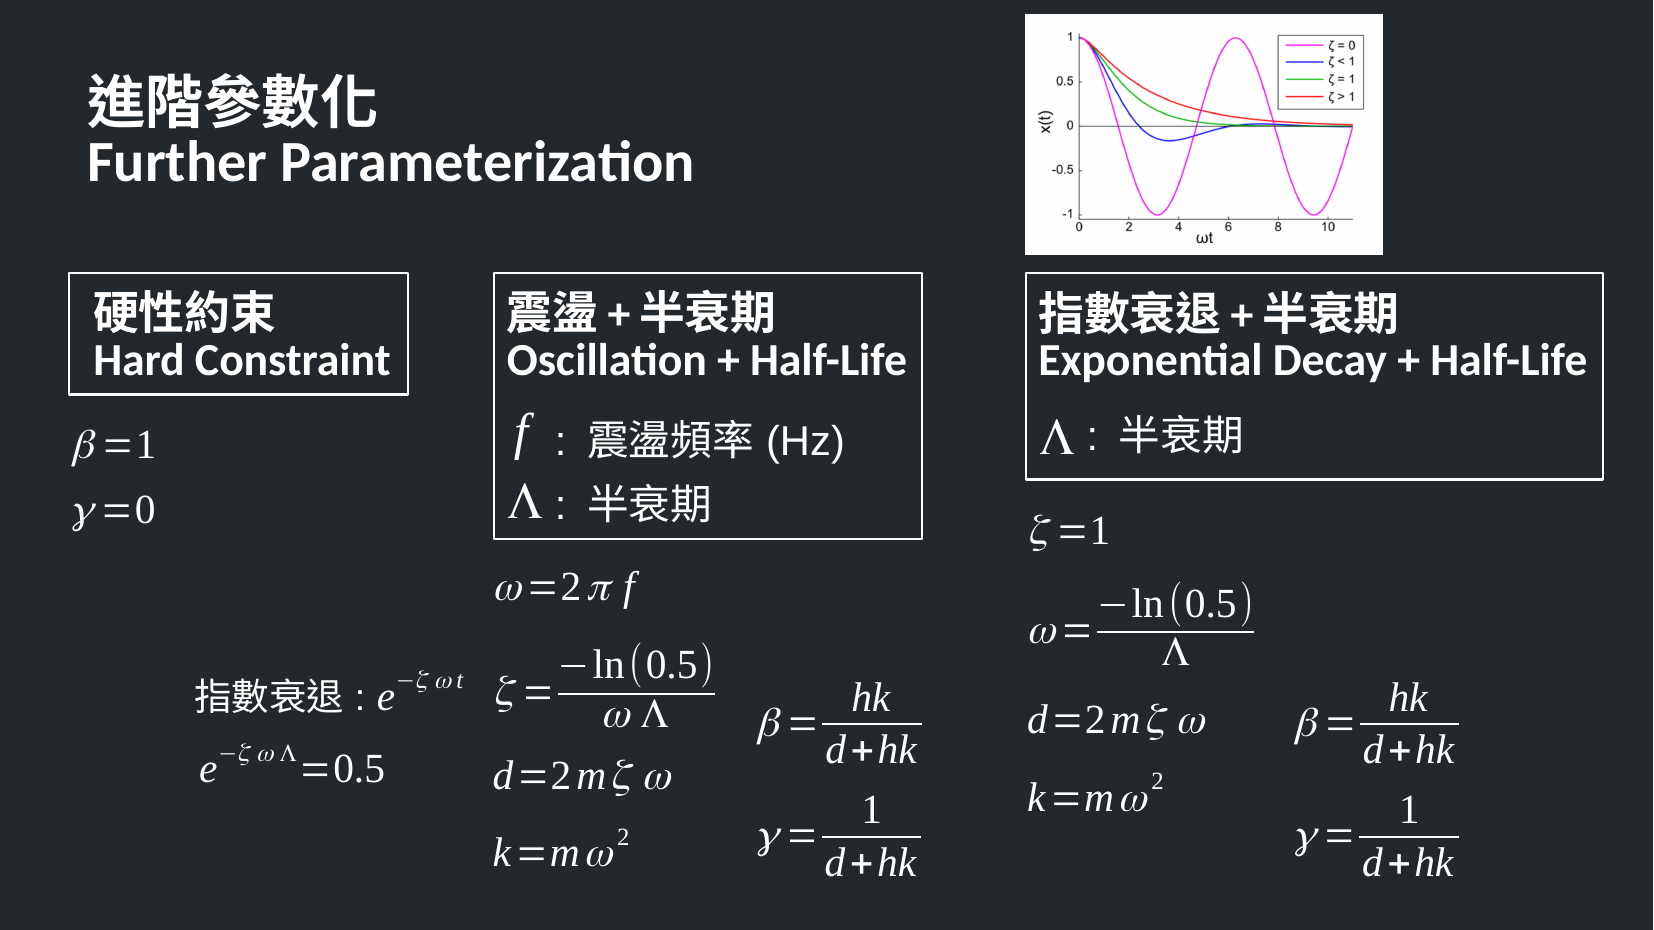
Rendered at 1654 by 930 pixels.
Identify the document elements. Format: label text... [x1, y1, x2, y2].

text_box [69, 273, 409, 395]
chart [1031, 417, 1071, 458]
chart [62, 421, 162, 470]
text_box : 震盪頻率(Hz) [540, 399, 860, 470]
chart [62, 486, 163, 535]
text_box [494, 273, 923, 540]
chart [1285, 675, 1468, 774]
chart [1020, 697, 1216, 744]
chart [505, 403, 540, 462]
chart [748, 787, 930, 886]
chart [485, 823, 636, 876]
chart [485, 752, 681, 800]
text_box 指數衰退: [179, 659, 380, 725]
chart [748, 675, 931, 774]
chart [1285, 787, 1467, 886]
chart [485, 640, 723, 730]
chart [192, 742, 393, 791]
chart [380, 667, 472, 719]
text_box : 半衰期 [1071, 394, 1259, 466]
chart [1020, 508, 1117, 555]
chart [499, 480, 540, 521]
text_box [1025, 273, 1603, 480]
text_box 進階參數化 Further Parameterization [72, 72, 976, 263]
text_box : 半衰期 [540, 464, 728, 535]
picture [1025, 14, 1383, 256]
chart [485, 563, 648, 610]
chart [1020, 578, 1263, 668]
chart [1020, 768, 1171, 820]
